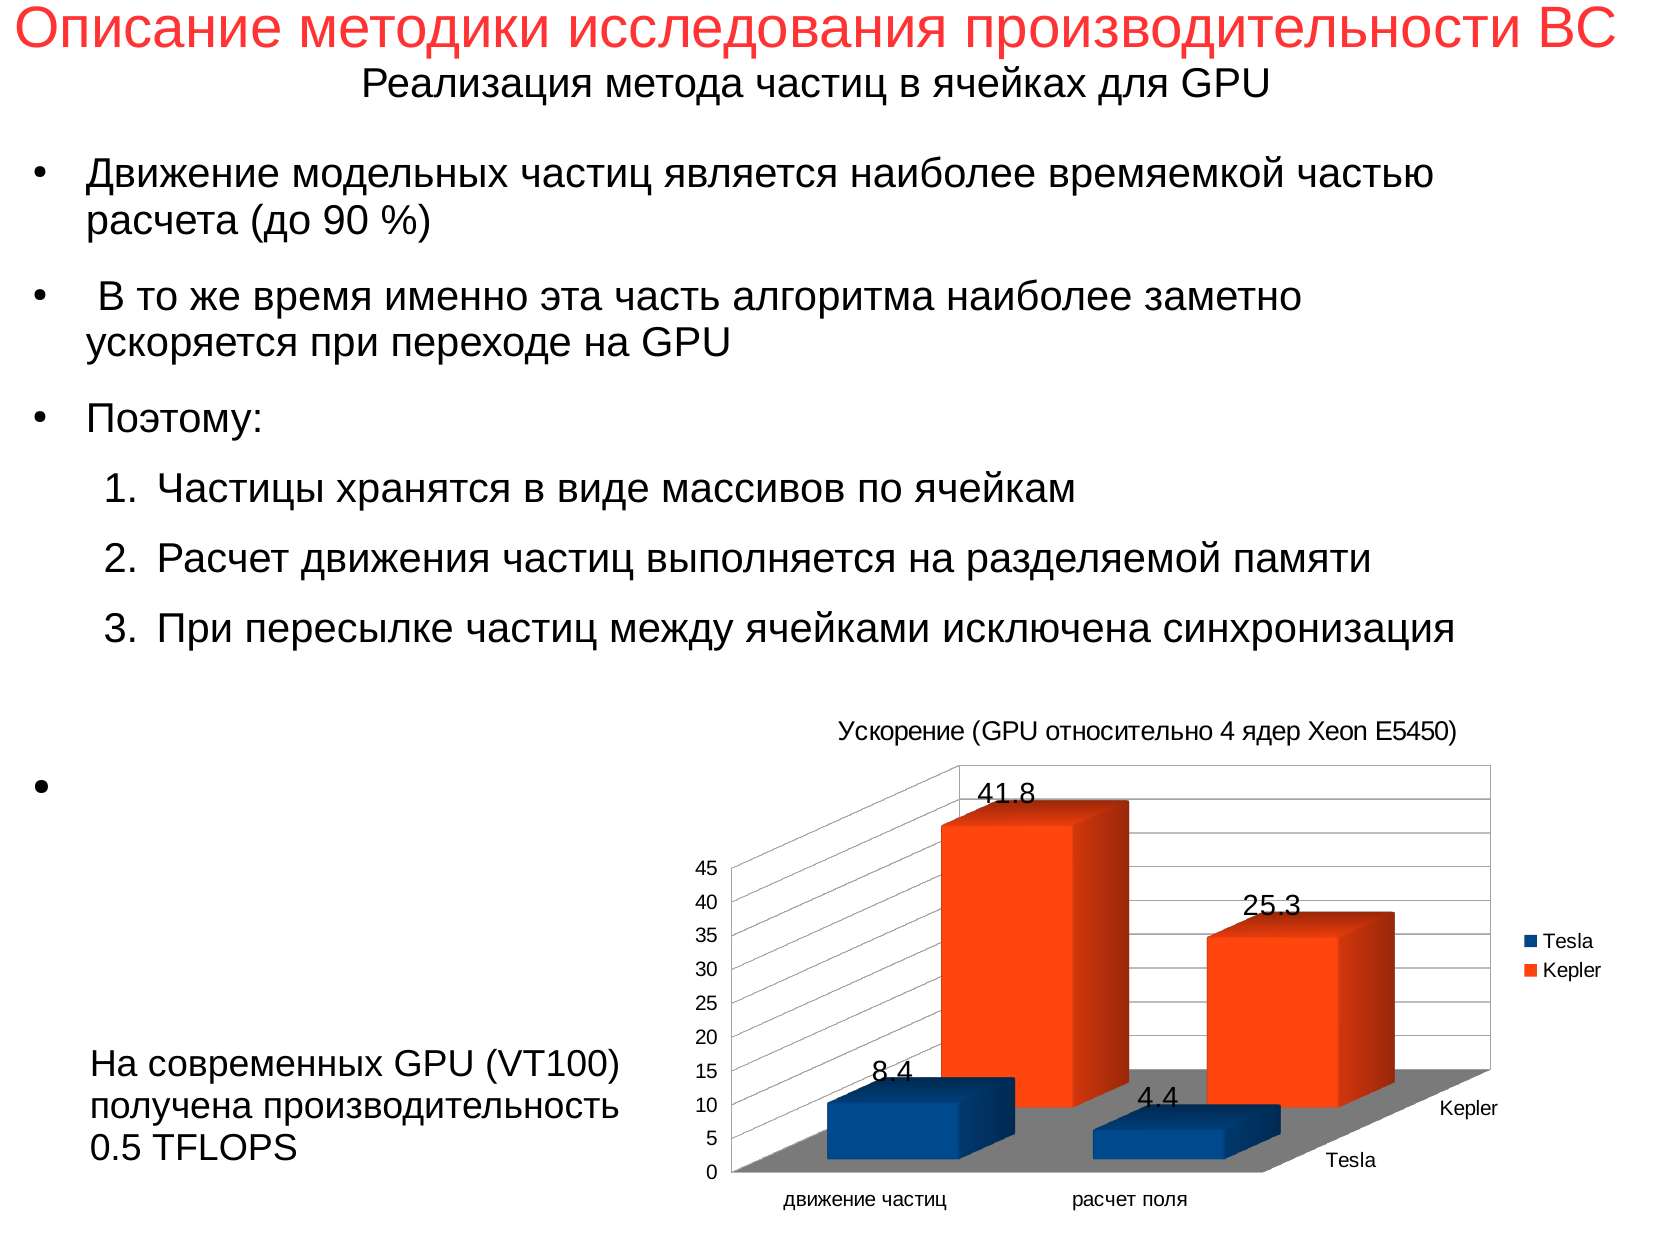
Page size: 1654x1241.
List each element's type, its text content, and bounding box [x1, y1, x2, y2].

chart [675, 690, 1621, 1222]
text_box На современных GPU (VT100) получена производительность 0.5 TFLOPS [75, 1035, 646, 1176]
list Движение модельных частиц является наиболее времяемкой частью расчета (до 90 %) В то же время именно эта часть алгоритма наиболее заметно ускоряется при переходе на GPU Поэтому: Частицы хранятся в виде массивов по ячейкам Расчет движения частиц выполняется на разделяемой памяти При пересылке частиц между ячейками исключена синхронизация [15, 241, 1504, 870]
title Описание методики исследования производительности ВС Реализация метода частиц в ячейках для GPU [0, 0, 1654, 241]
